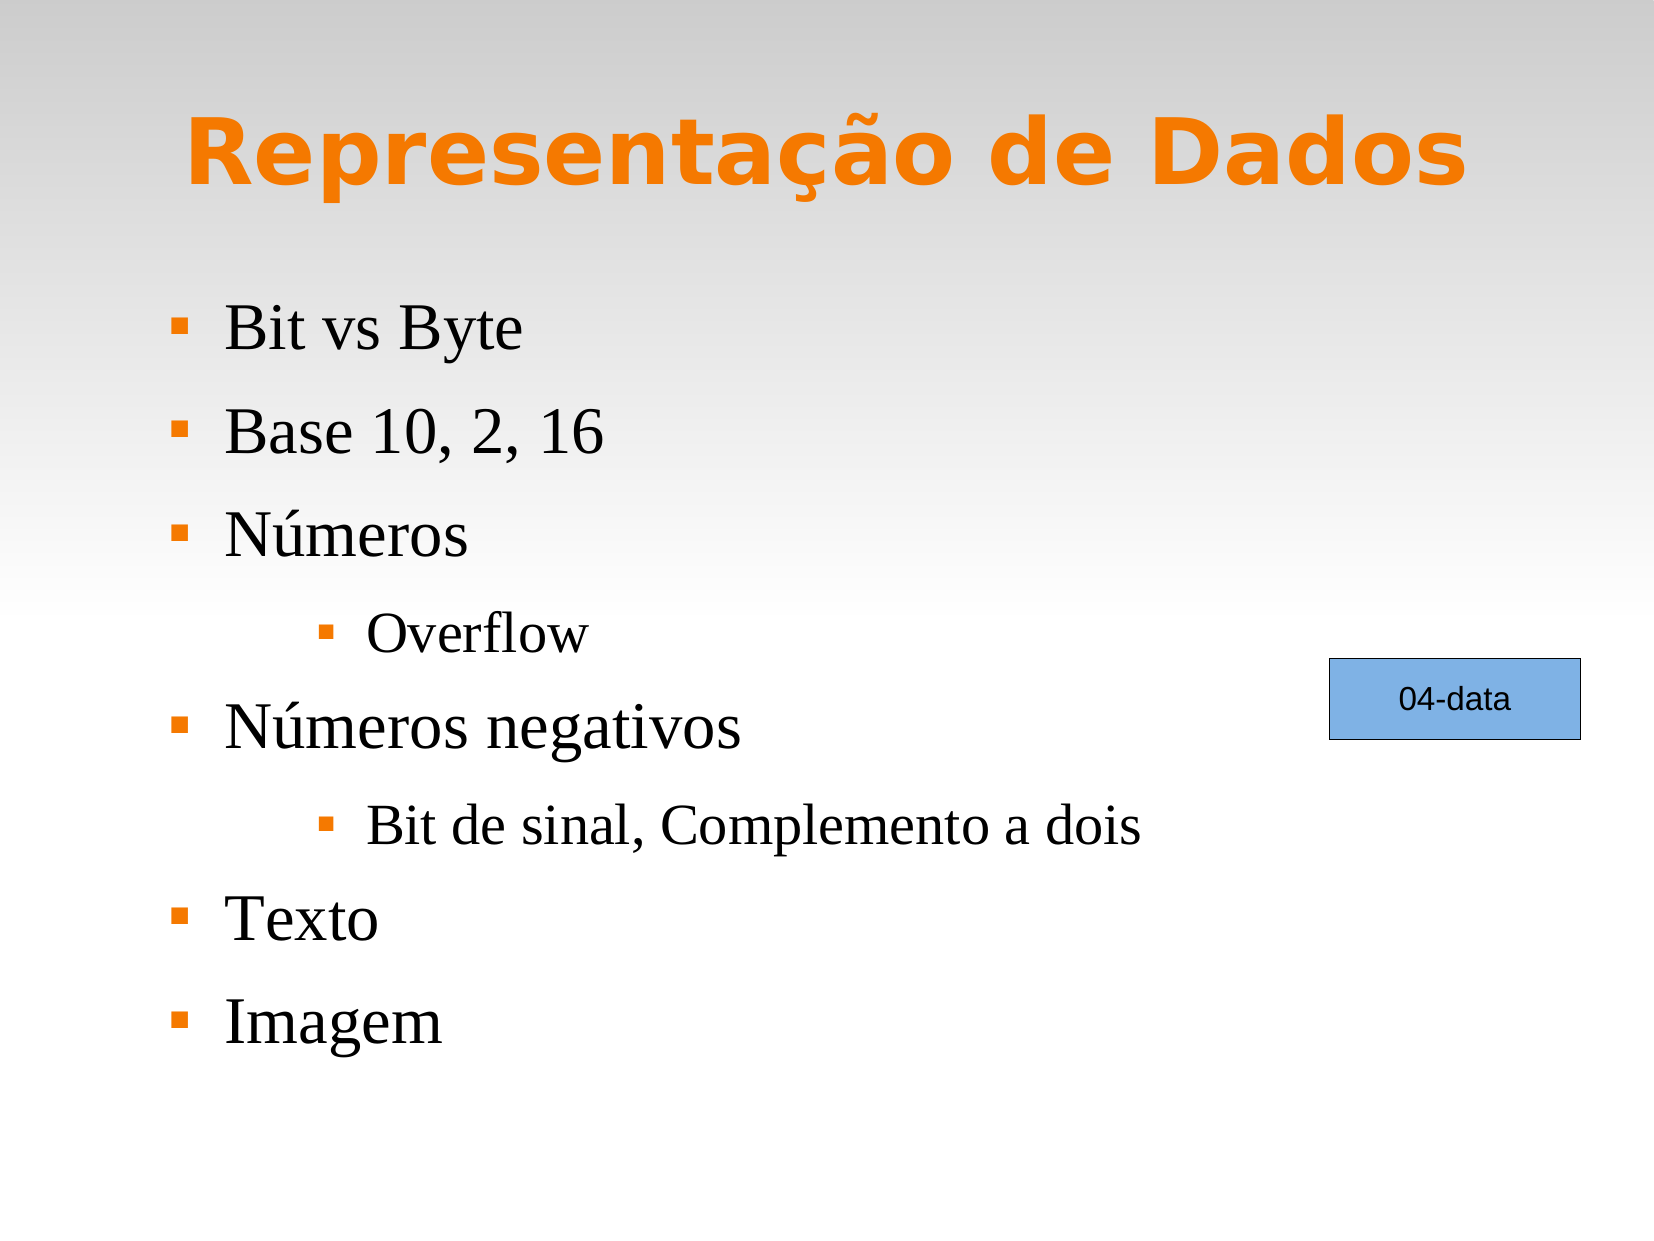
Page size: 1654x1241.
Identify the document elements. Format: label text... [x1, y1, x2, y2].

text_box 04-data [1329, 658, 1581, 740]
list Bit vs Byte Base 10, 2, 16 Números Overflow Números negativos Bit de sinal, Complemento a dois Texto Imagem [82, 290, 1571, 1177]
title Representação de Dados [82, 49, 1571, 257]
